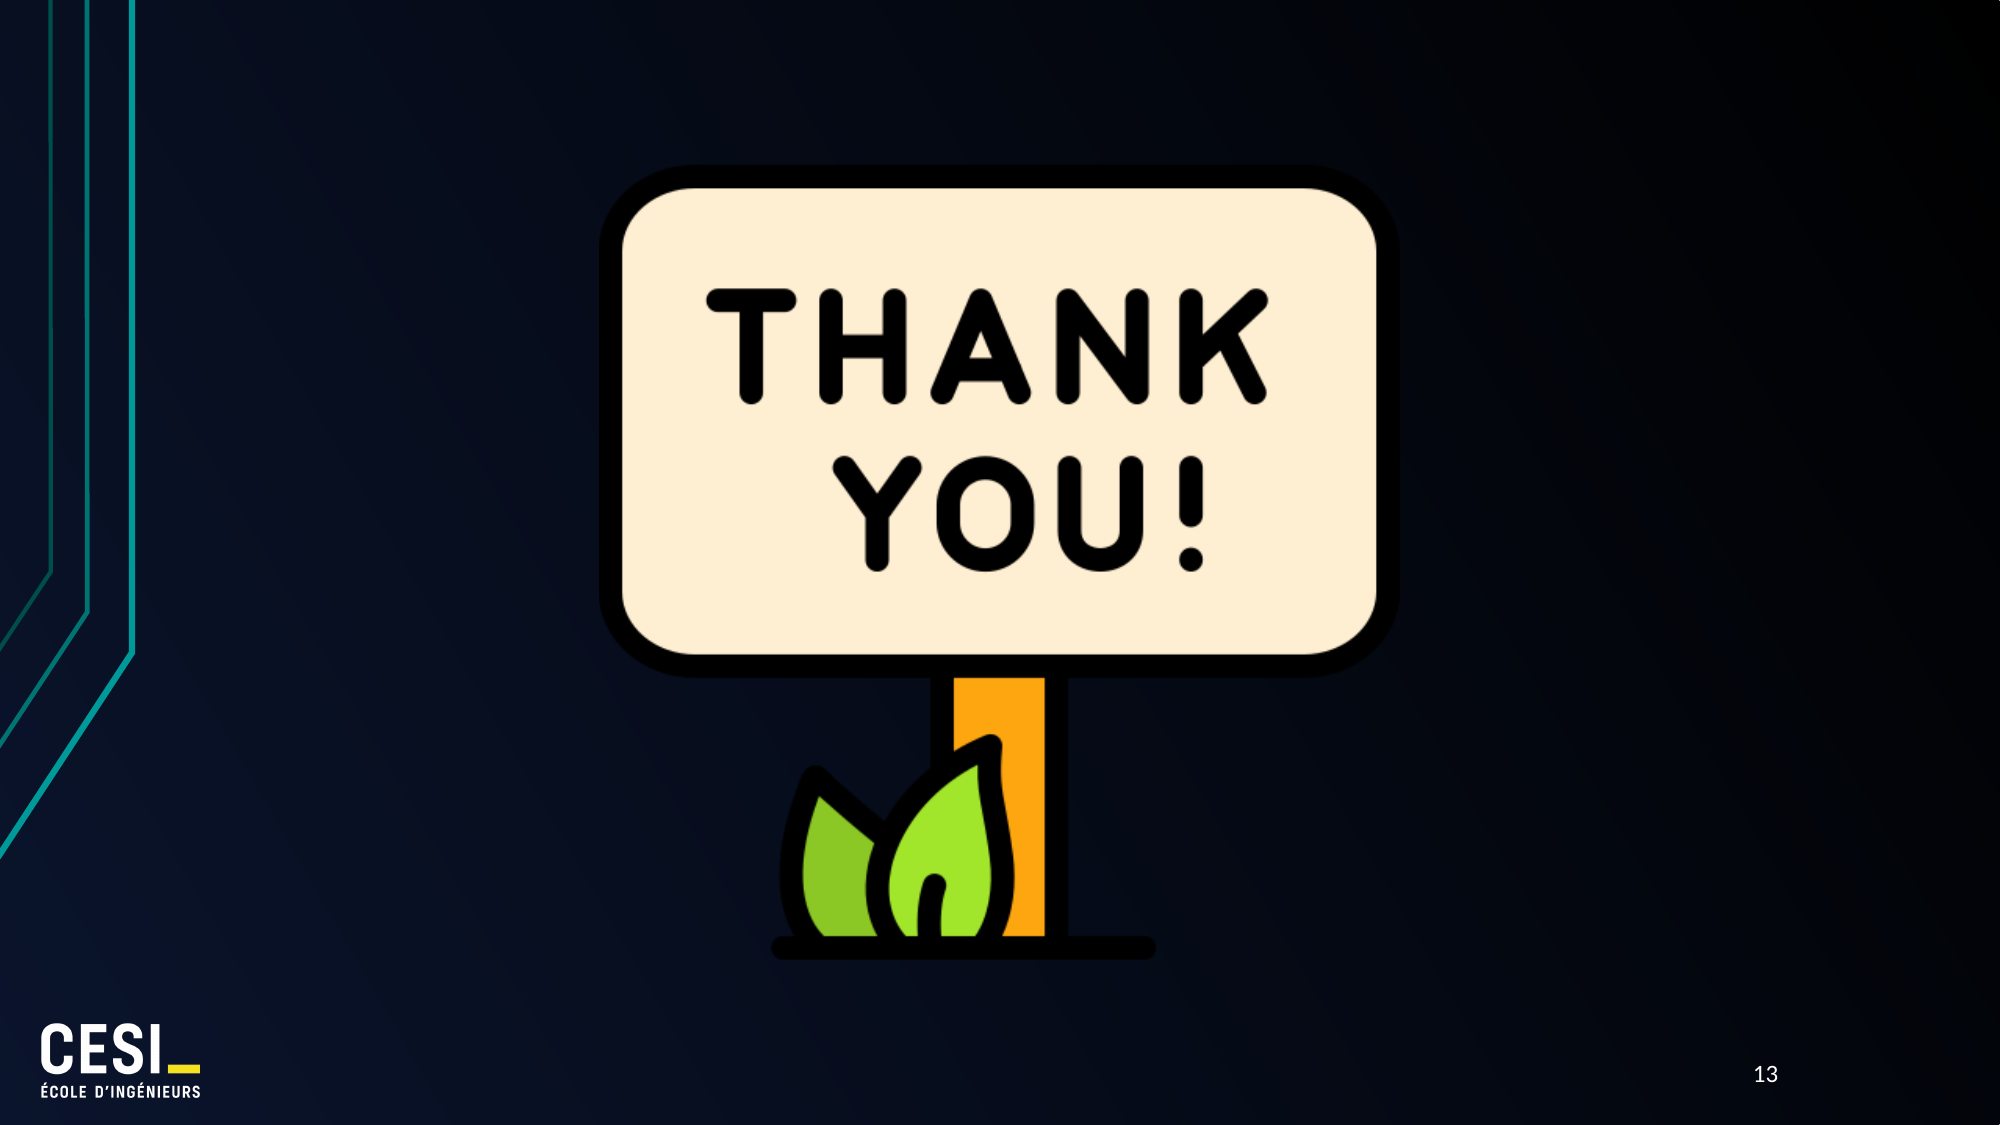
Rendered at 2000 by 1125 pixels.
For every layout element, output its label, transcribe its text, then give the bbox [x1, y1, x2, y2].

text_box ‹N°› [1732, 1042, 1900, 1103]
picture [0, 940, 241, 1125]
picture [599, 162, 1400, 963]
